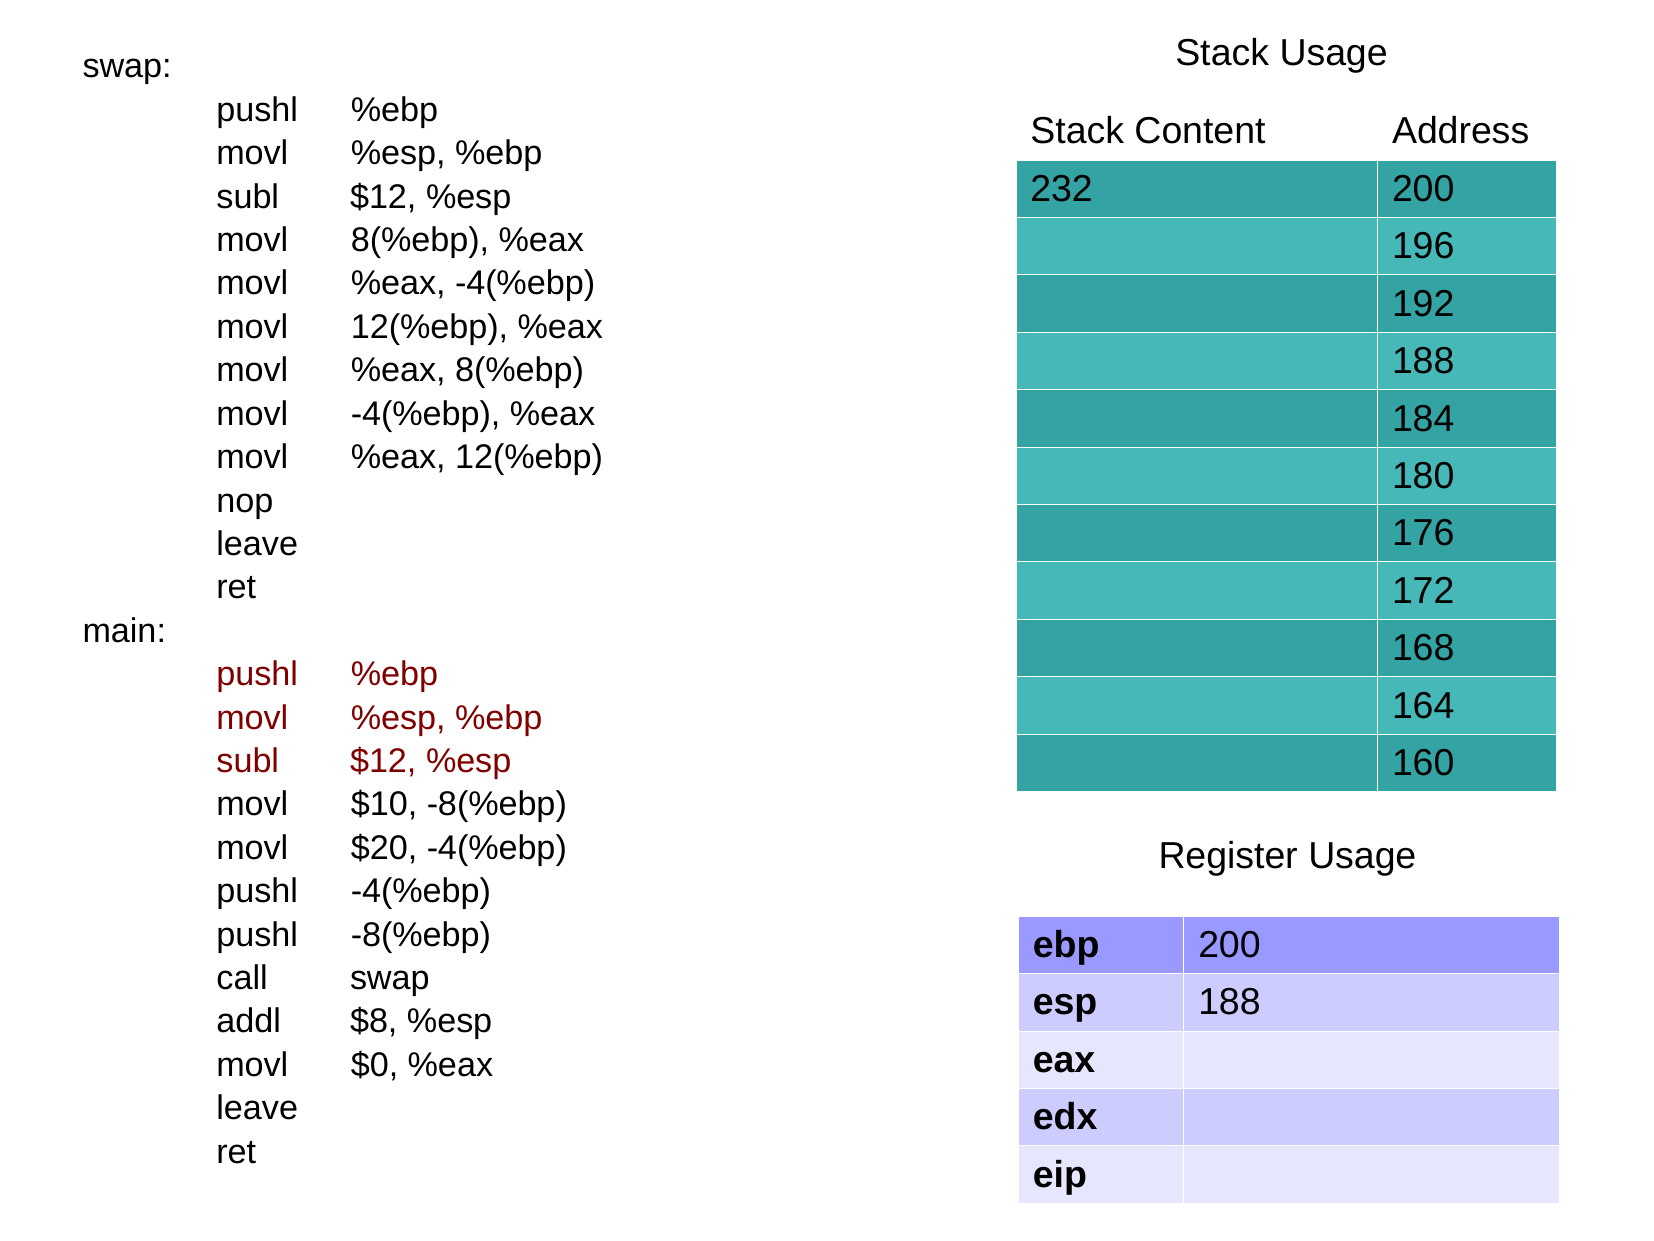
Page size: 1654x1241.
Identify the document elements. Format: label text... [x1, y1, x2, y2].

table_cell [1017, 275, 1377, 332]
table_cell 232 [1017, 161, 1377, 217]
table_cell 164 [1378, 677, 1556, 734]
table_cell [1017, 735, 1377, 791]
table_cell [1017, 677, 1377, 734]
table_header 200 [1184, 917, 1559, 973]
table_cell esp [1019, 974, 1183, 1031]
table_cell [1017, 218, 1377, 274]
table_cell 196 [1378, 218, 1556, 274]
table_cell 180 [1378, 448, 1556, 504]
table_cell eip [1019, 1146, 1183, 1203]
table_header Stack Content [1017, 103, 1377, 160]
table_cell [1017, 333, 1377, 389]
list swap: pushl %ebp movl %esp, %ebp subl $12, %esp movl 8(%ebp), %eax movl %eax, -4(%ebp) movl 12(%ebp), %eax movl %eax, 8(%ebp) movl -4(%ebp), %eax movl %eax, 12(%ebp) nop leave ret main: pushl %ebp movl %esp, %ebp subl $12, %esp movl $10, -8(%ebp) movl $20, -4(%ebp) pushl -4(%ebp) pushl -8(%ebp) call swap addl $8, %esp movl $0, %eax leave ret [82, 47, 969, 1182]
table_cell 184 [1378, 390, 1556, 447]
table_cell 192 [1378, 275, 1556, 332]
table_cell [1017, 620, 1377, 676]
table_cell 172 [1378, 562, 1556, 619]
table_cell [1017, 390, 1377, 447]
text_box Stack Usage [1009, 23, 1554, 81]
table_cell [1017, 448, 1377, 504]
table_cell [1184, 1032, 1559, 1088]
table_cell edx [1019, 1089, 1183, 1145]
table_cell eax [1019, 1032, 1183, 1088]
table_cell [1017, 562, 1377, 619]
table_cell 176 [1378, 505, 1556, 561]
table_cell 188 [1378, 333, 1556, 389]
table_cell [1184, 1146, 1559, 1203]
table_header ebp [1019, 917, 1183, 973]
table_cell 168 [1378, 620, 1556, 676]
table_cell [1017, 505, 1377, 561]
table_cell 160 [1378, 735, 1556, 791]
table_cell 200 [1378, 161, 1556, 217]
text_box Register Usage [1015, 826, 1560, 884]
table_cell [1184, 1089, 1559, 1145]
table_header Address [1378, 103, 1556, 160]
table_cell 188 [1184, 974, 1559, 1031]
